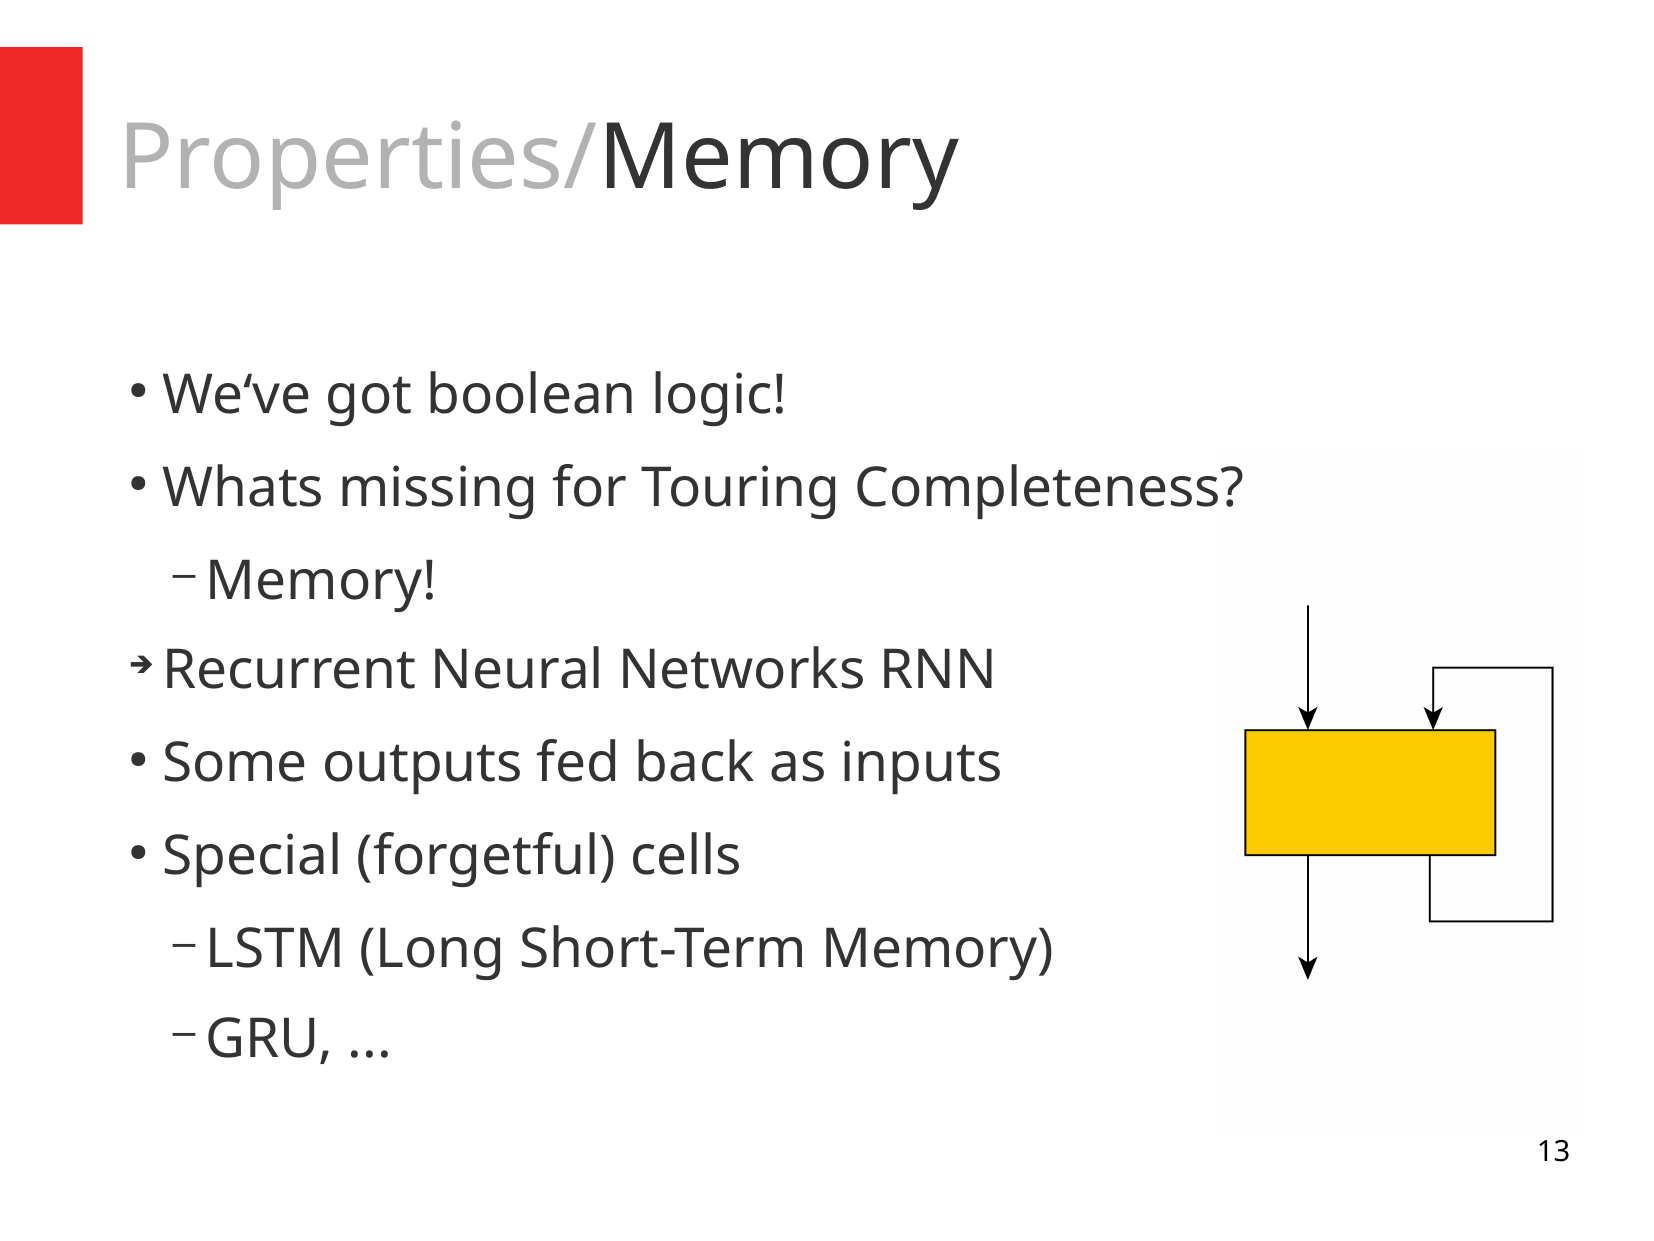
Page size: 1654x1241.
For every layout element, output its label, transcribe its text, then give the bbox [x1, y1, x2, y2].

title Properties/Memory [118, 49, 1571, 257]
list We‘ve got boolean logic! Whats missing for Touring Completeness? Memory! Recurrent Neural Networks RNN Some outputs fed back as inputs Special (forgetful) cells LSTM (Long Short-Term Memory) GRU, ... [118, 354, 1535, 1074]
picture [1216, 451, 1583, 1134]
